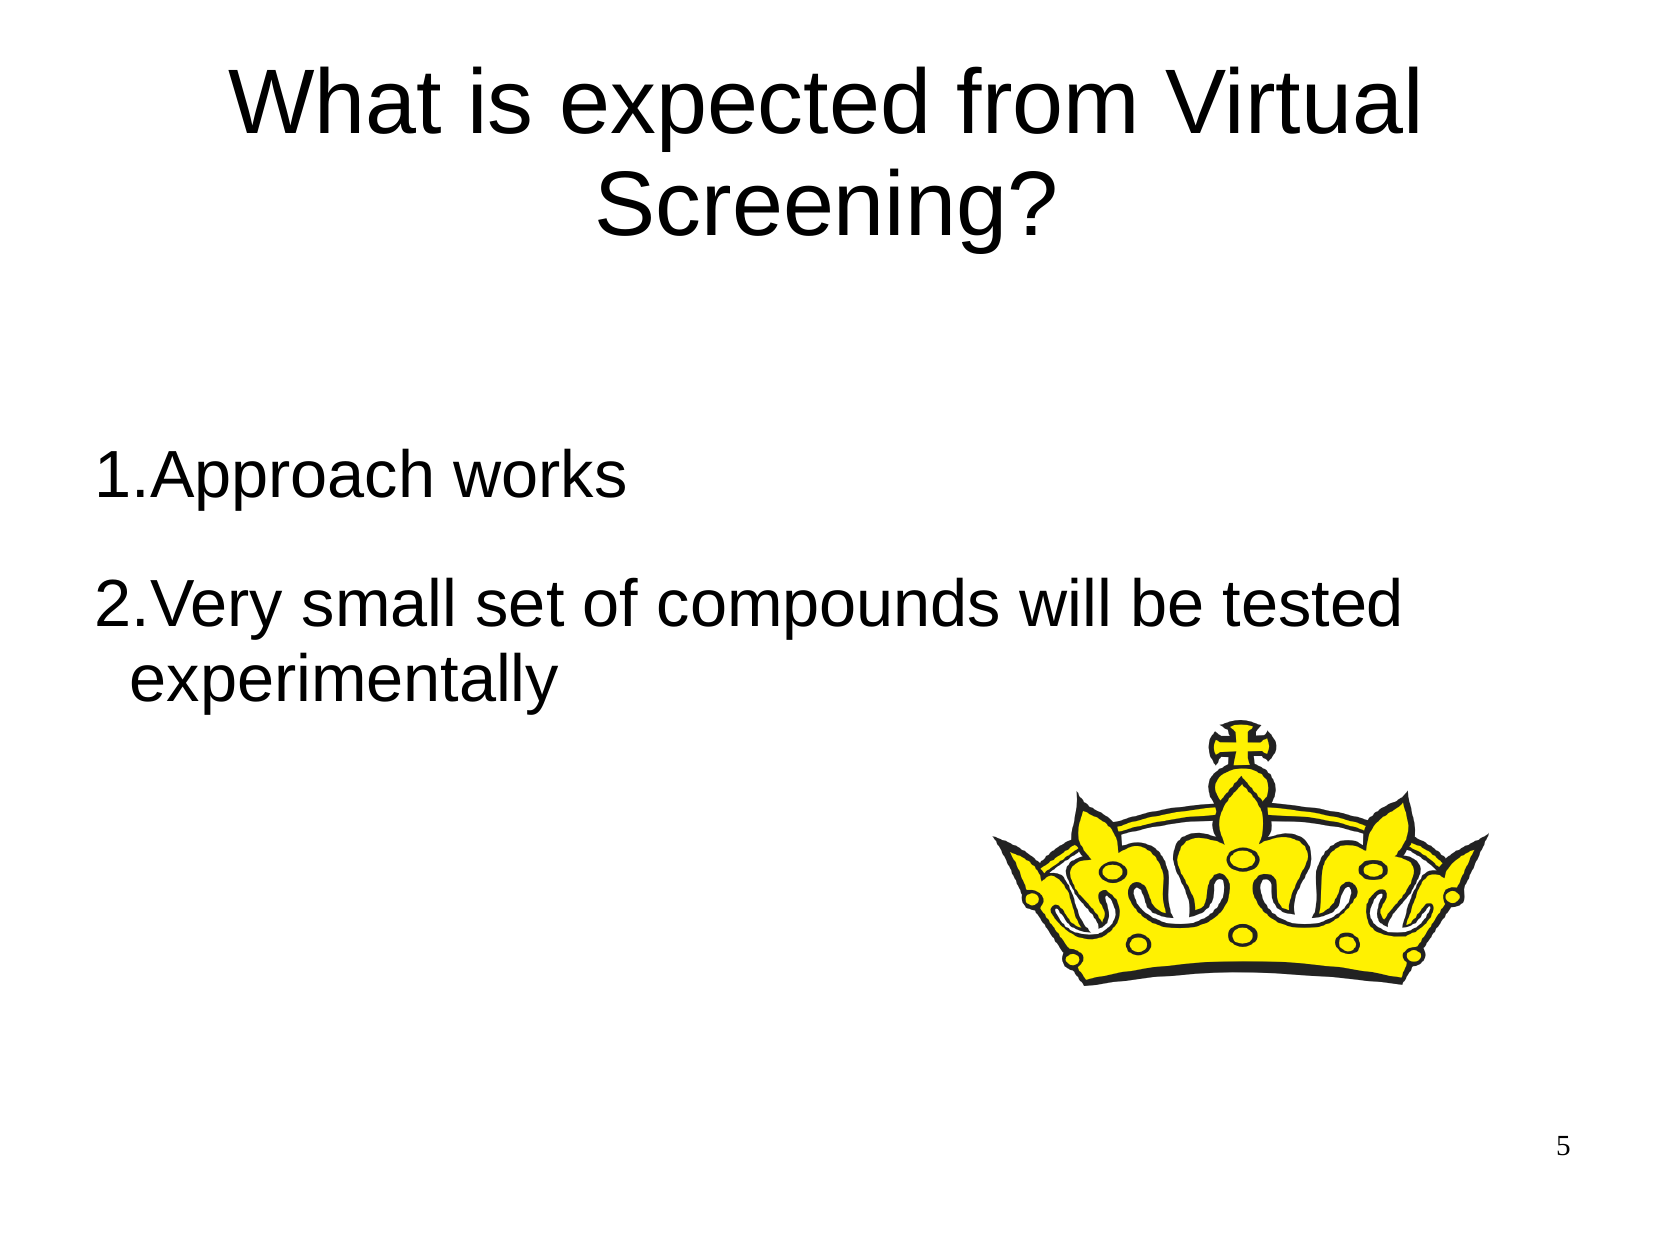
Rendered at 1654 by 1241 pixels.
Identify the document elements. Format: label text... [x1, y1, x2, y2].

title What is expected from Virtual Screening? [82, 49, 1571, 257]
list Approach works Very small set of compounds will be tested experimentally [94, 437, 1583, 1157]
